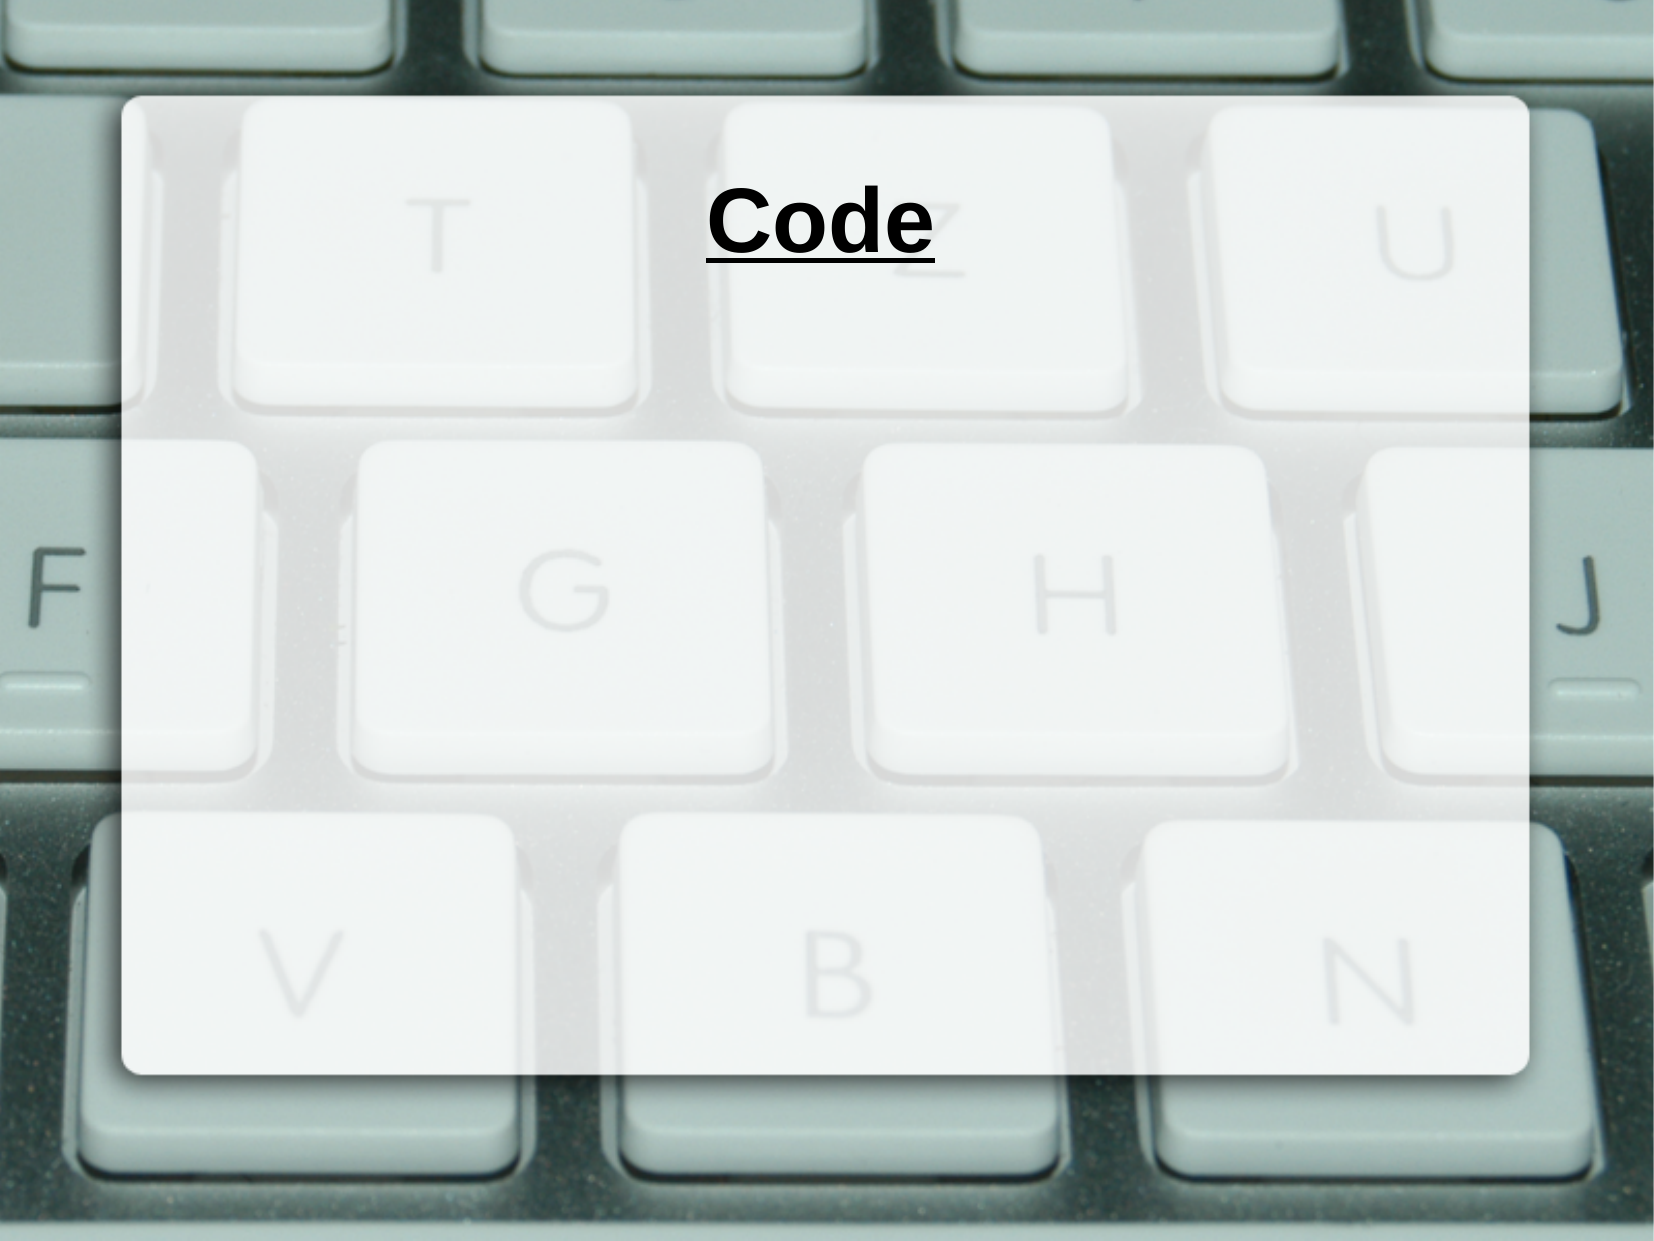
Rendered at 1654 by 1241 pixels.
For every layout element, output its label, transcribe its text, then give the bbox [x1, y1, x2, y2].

title Code [135, 117, 1506, 325]
picture [0, 0, 1654, 1241]
